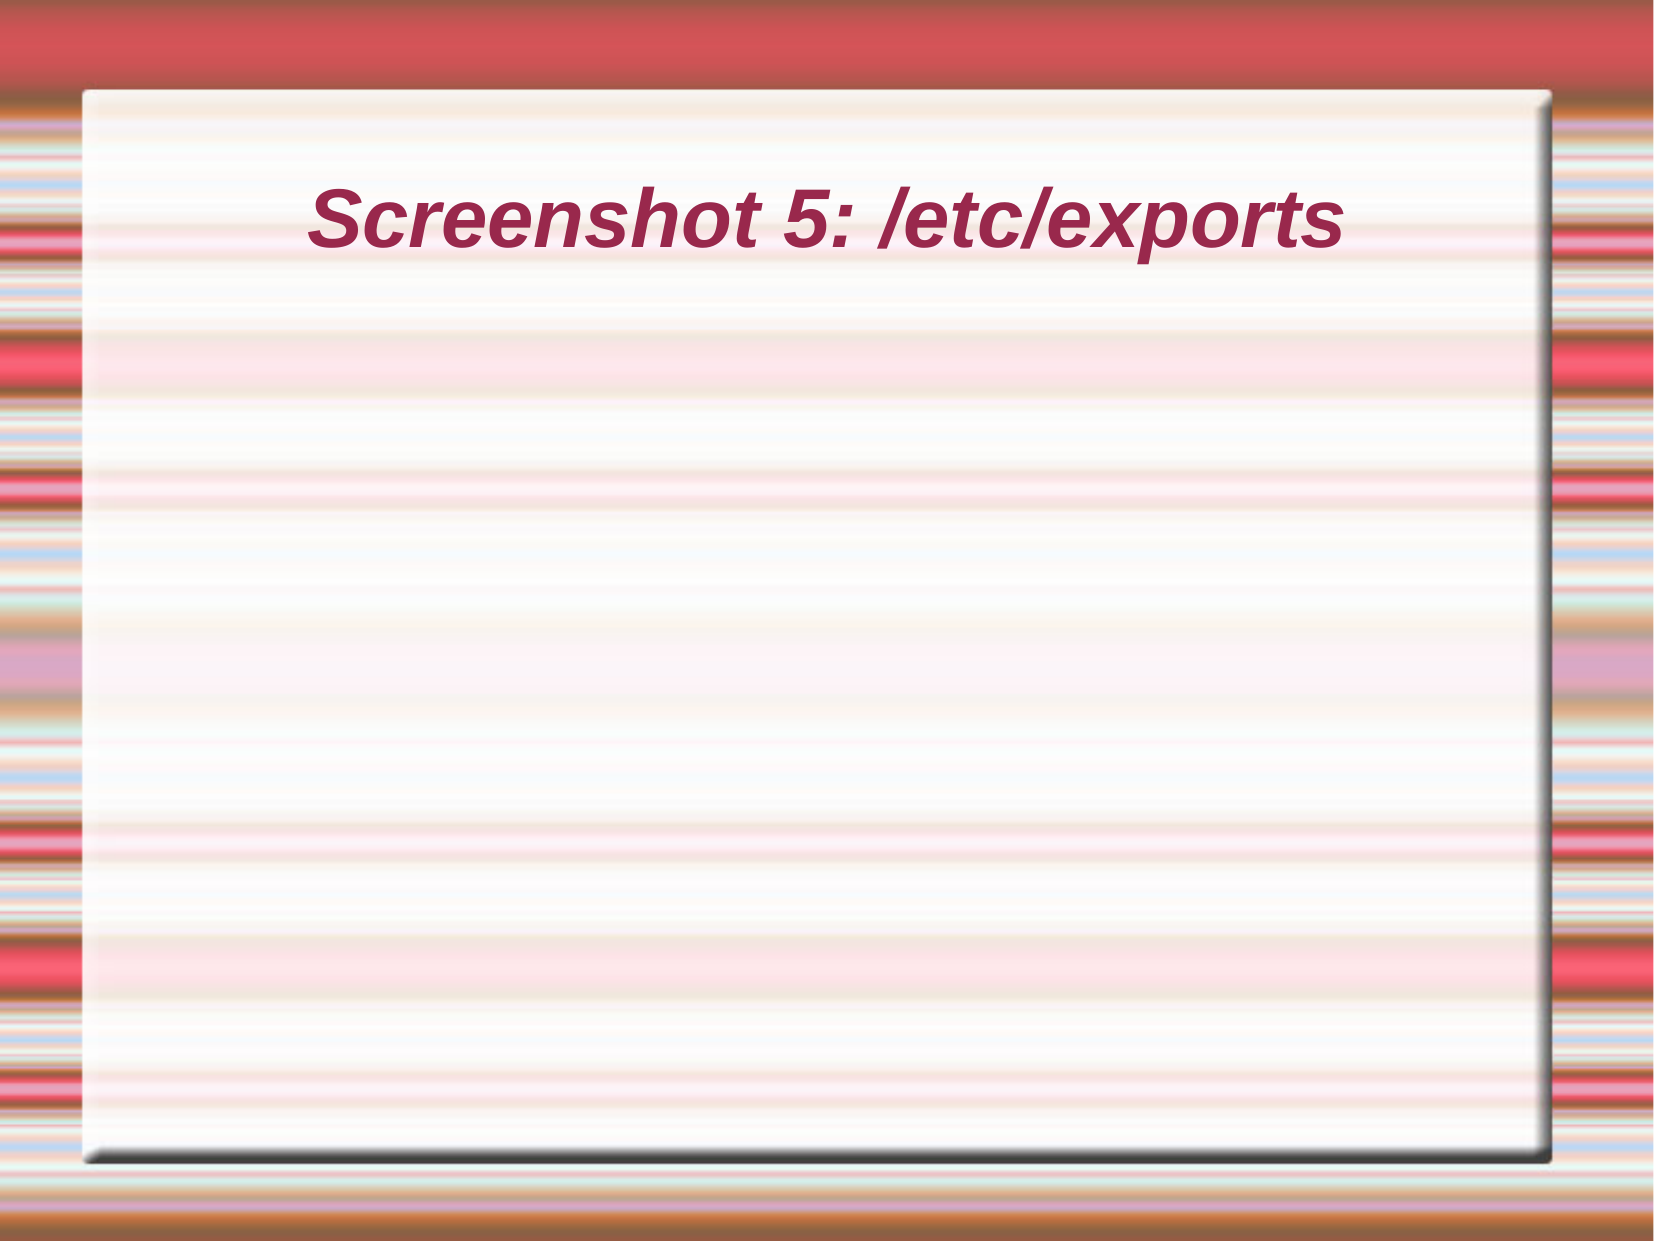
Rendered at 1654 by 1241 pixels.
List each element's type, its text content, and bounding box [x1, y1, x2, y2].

picture [0, 0, 1654, 1241]
title Screenshot 5: /etc/exports [121, 114, 1534, 322]
